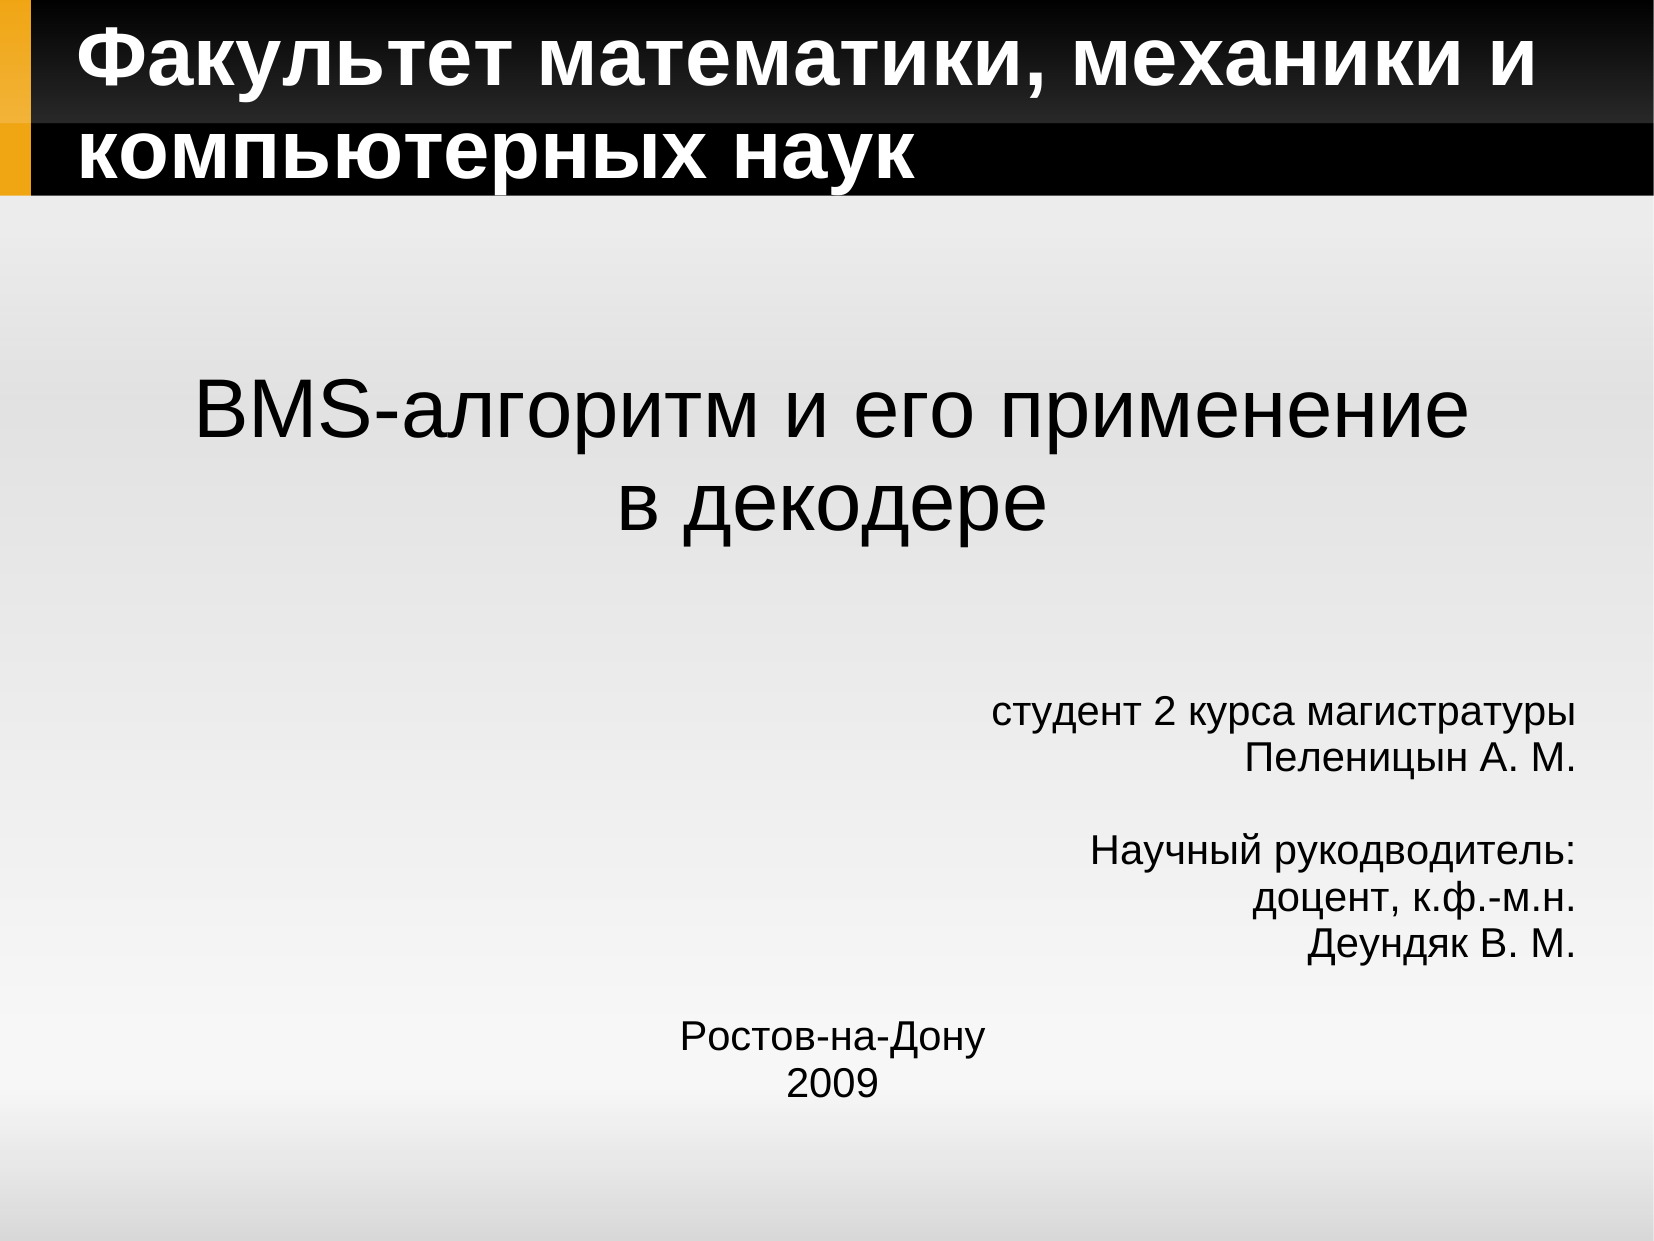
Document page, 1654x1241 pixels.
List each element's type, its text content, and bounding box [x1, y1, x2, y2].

subtitle BMS-алгоритм и его применение в декодере студент 2 курса магистратуры Пеленицын А. М. Научный рукодводитель: доцент, к.ф.-м.н. Деундяк В. М. Ростов-на-Дону 2009 [88, 324, 1577, 1144]
picture [0, 0, 1654, 1241]
title Факультет математики, механики и компьютерных наук [76, 0, 1565, 208]
